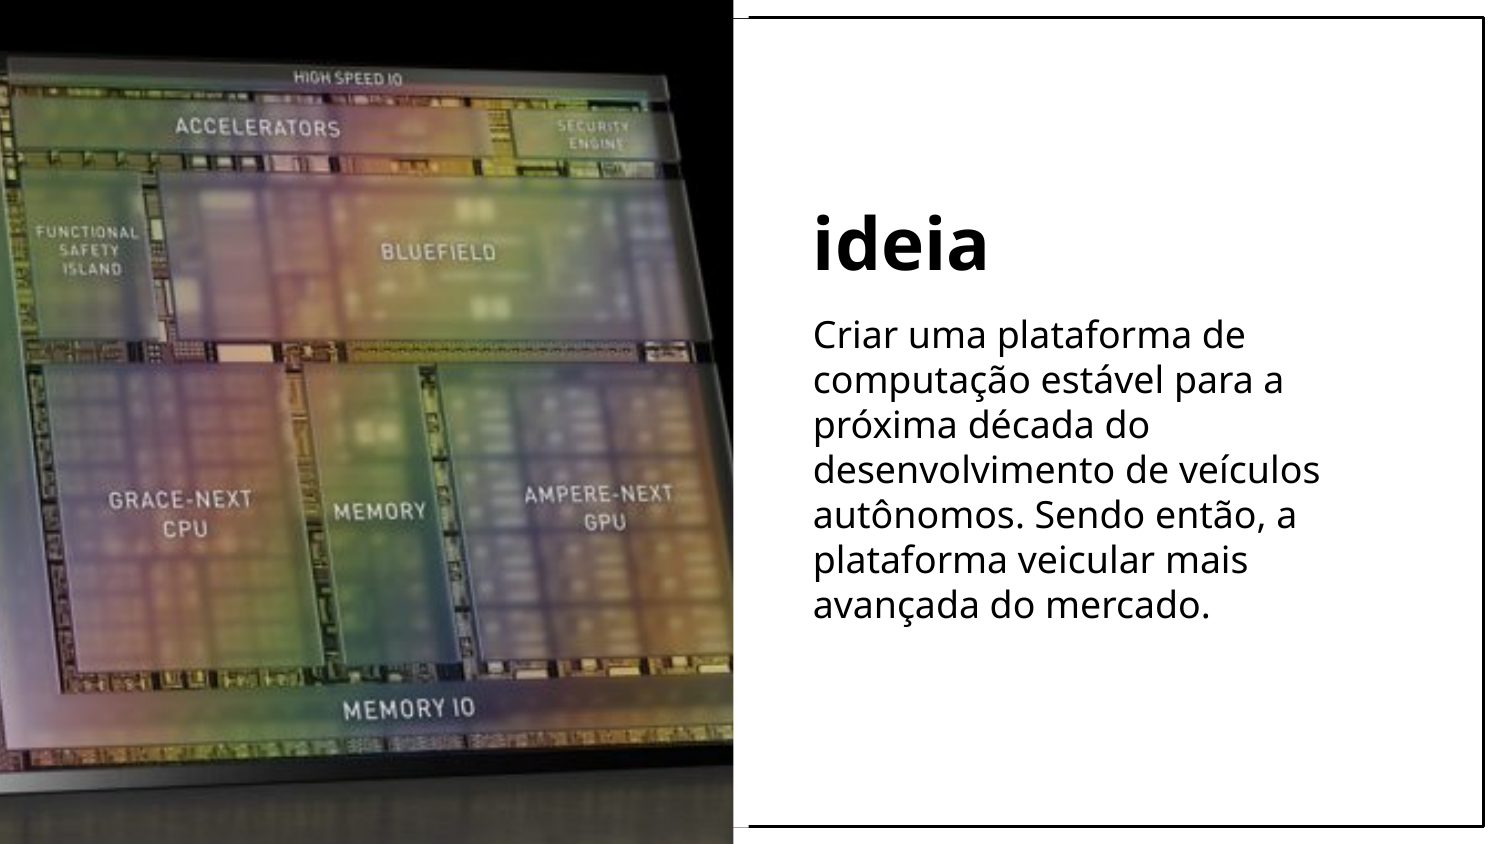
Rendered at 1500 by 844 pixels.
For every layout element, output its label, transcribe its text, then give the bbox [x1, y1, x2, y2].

picture [0, 0, 734, 844]
title ideia [797, 182, 1427, 277]
subtitle Criar uma plataforma de computação estável para a próxima década do desenvolvimento de veículos autônomos. Sendo então, a plataforma veicular mais avançada do mercado. [797, 372, 1383, 566]
